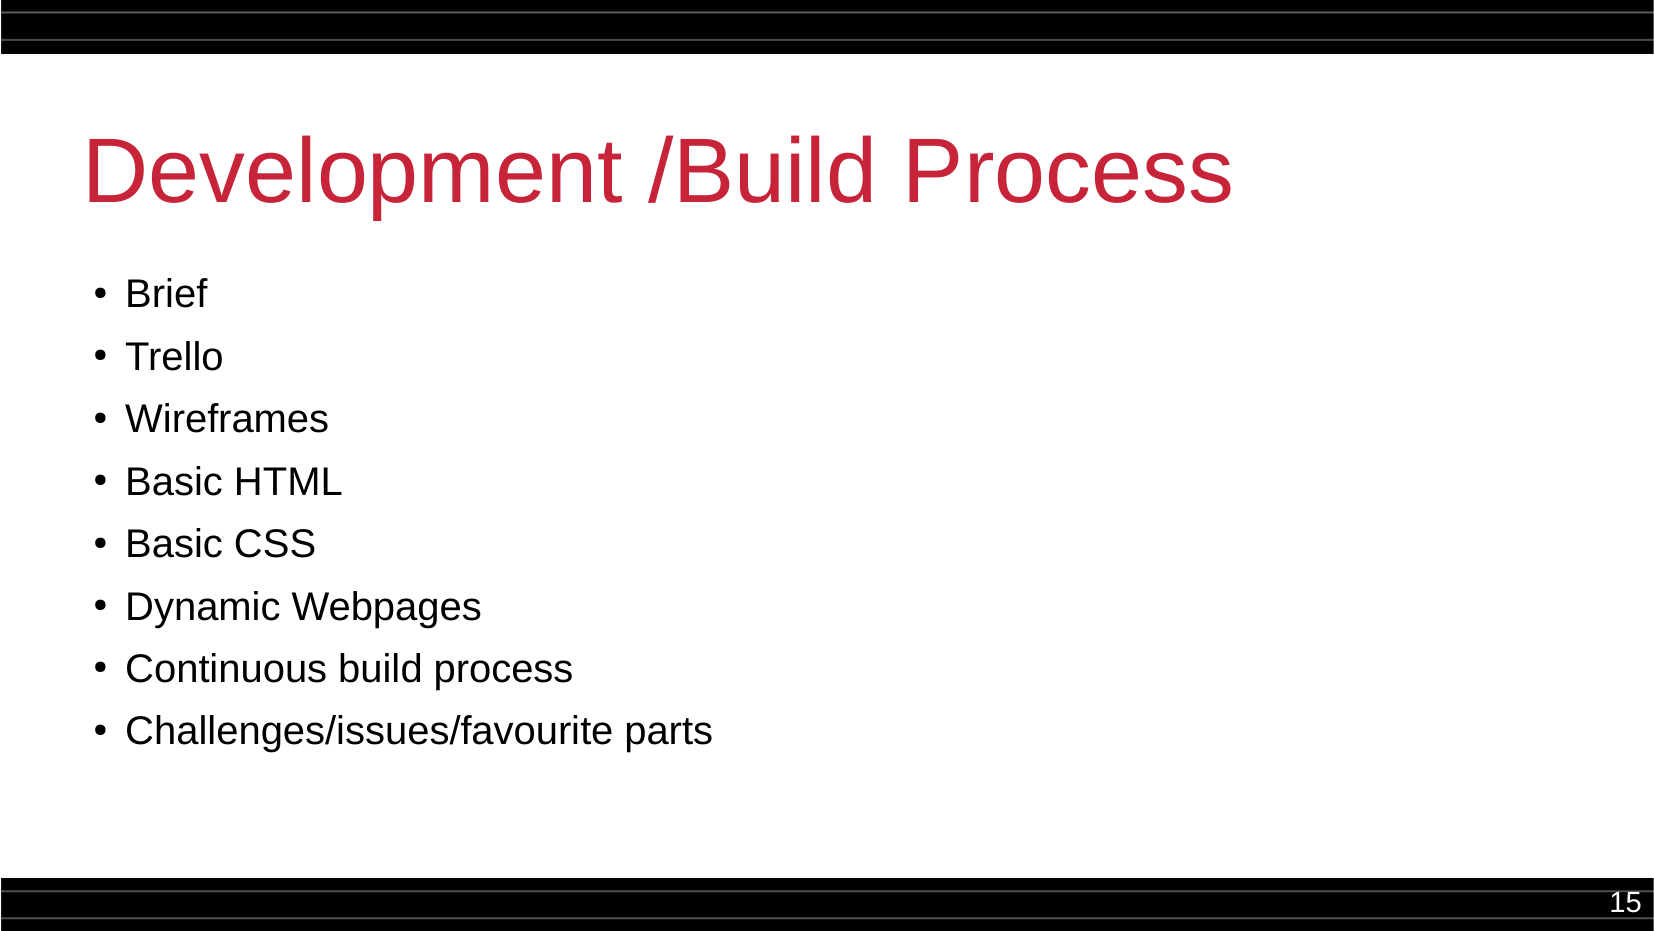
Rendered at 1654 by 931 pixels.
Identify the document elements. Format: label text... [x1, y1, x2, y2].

title Development /Build Process [82, 92, 1571, 249]
list Brief Trello Wireframes Basic HTML Basic CSS Dynamic Webpages Continuous build process Challenges/issues/favourite parts [82, 271, 1571, 758]
picture [1, 878, 1654, 931]
picture [1, 0, 1654, 54]
